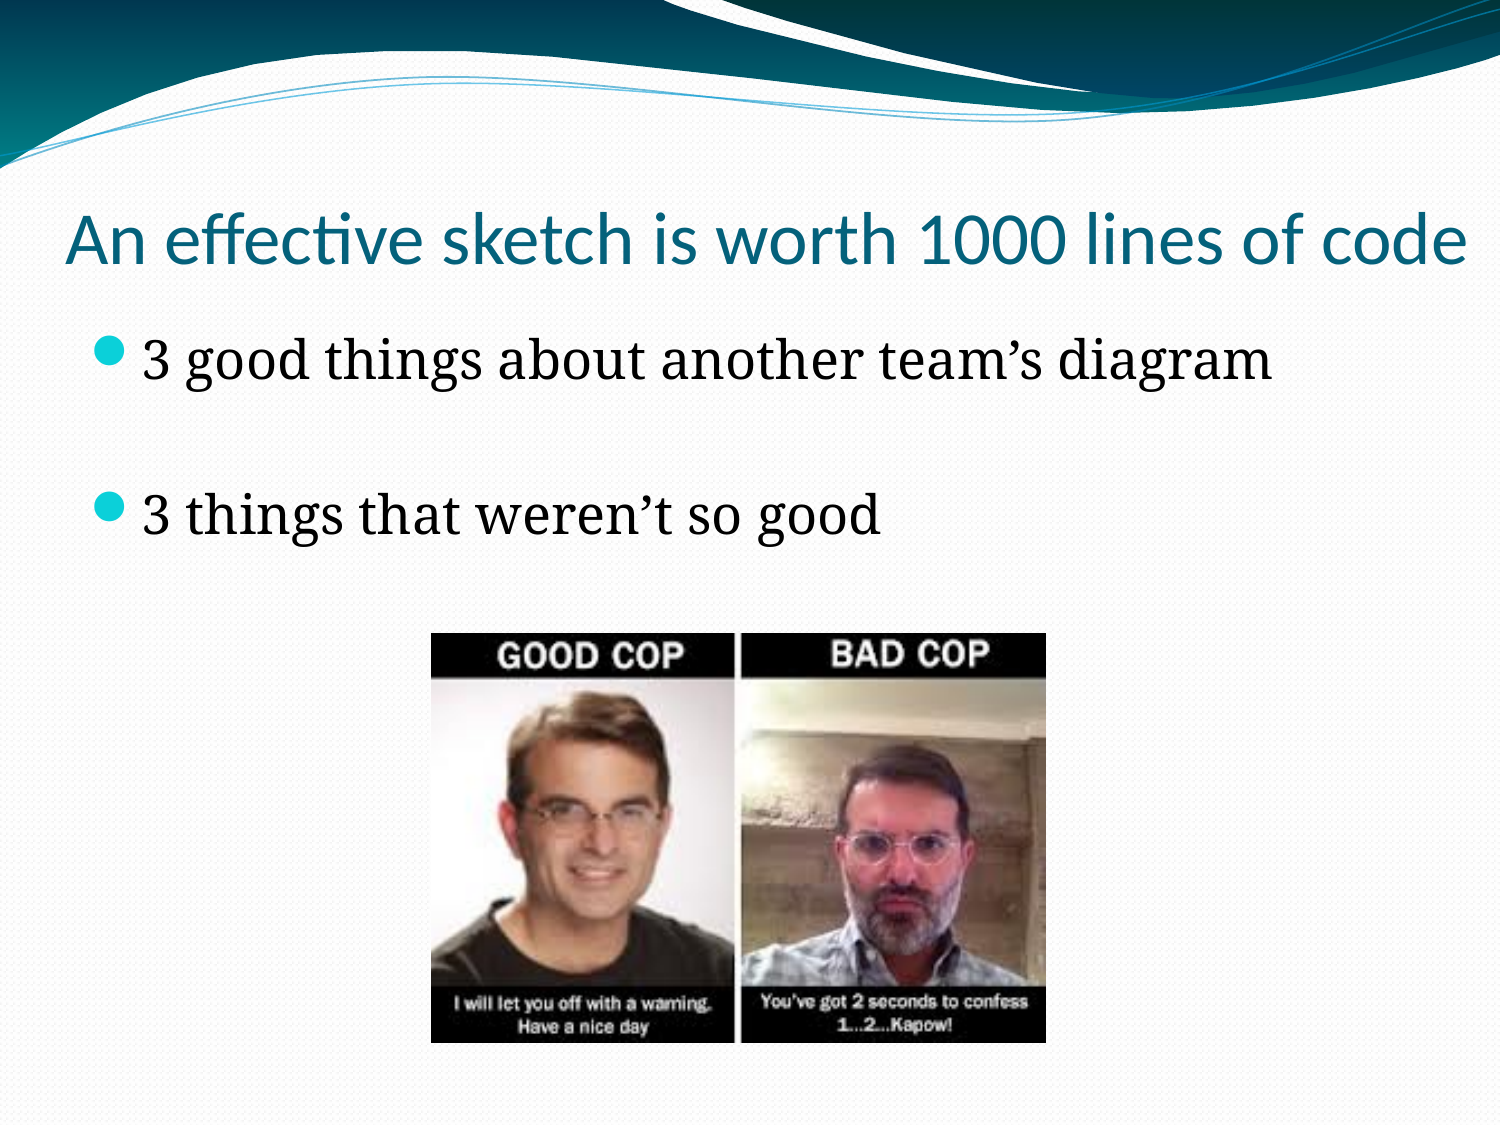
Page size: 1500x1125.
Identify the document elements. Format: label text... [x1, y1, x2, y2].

picture [431, 633, 1046, 1043]
title An effective sketch is worth 1000 lines of code [64, 137, 1490, 280]
list 3 good things about another team’s diagram 3 things that weren’t so good [75, 317, 1426, 587]
